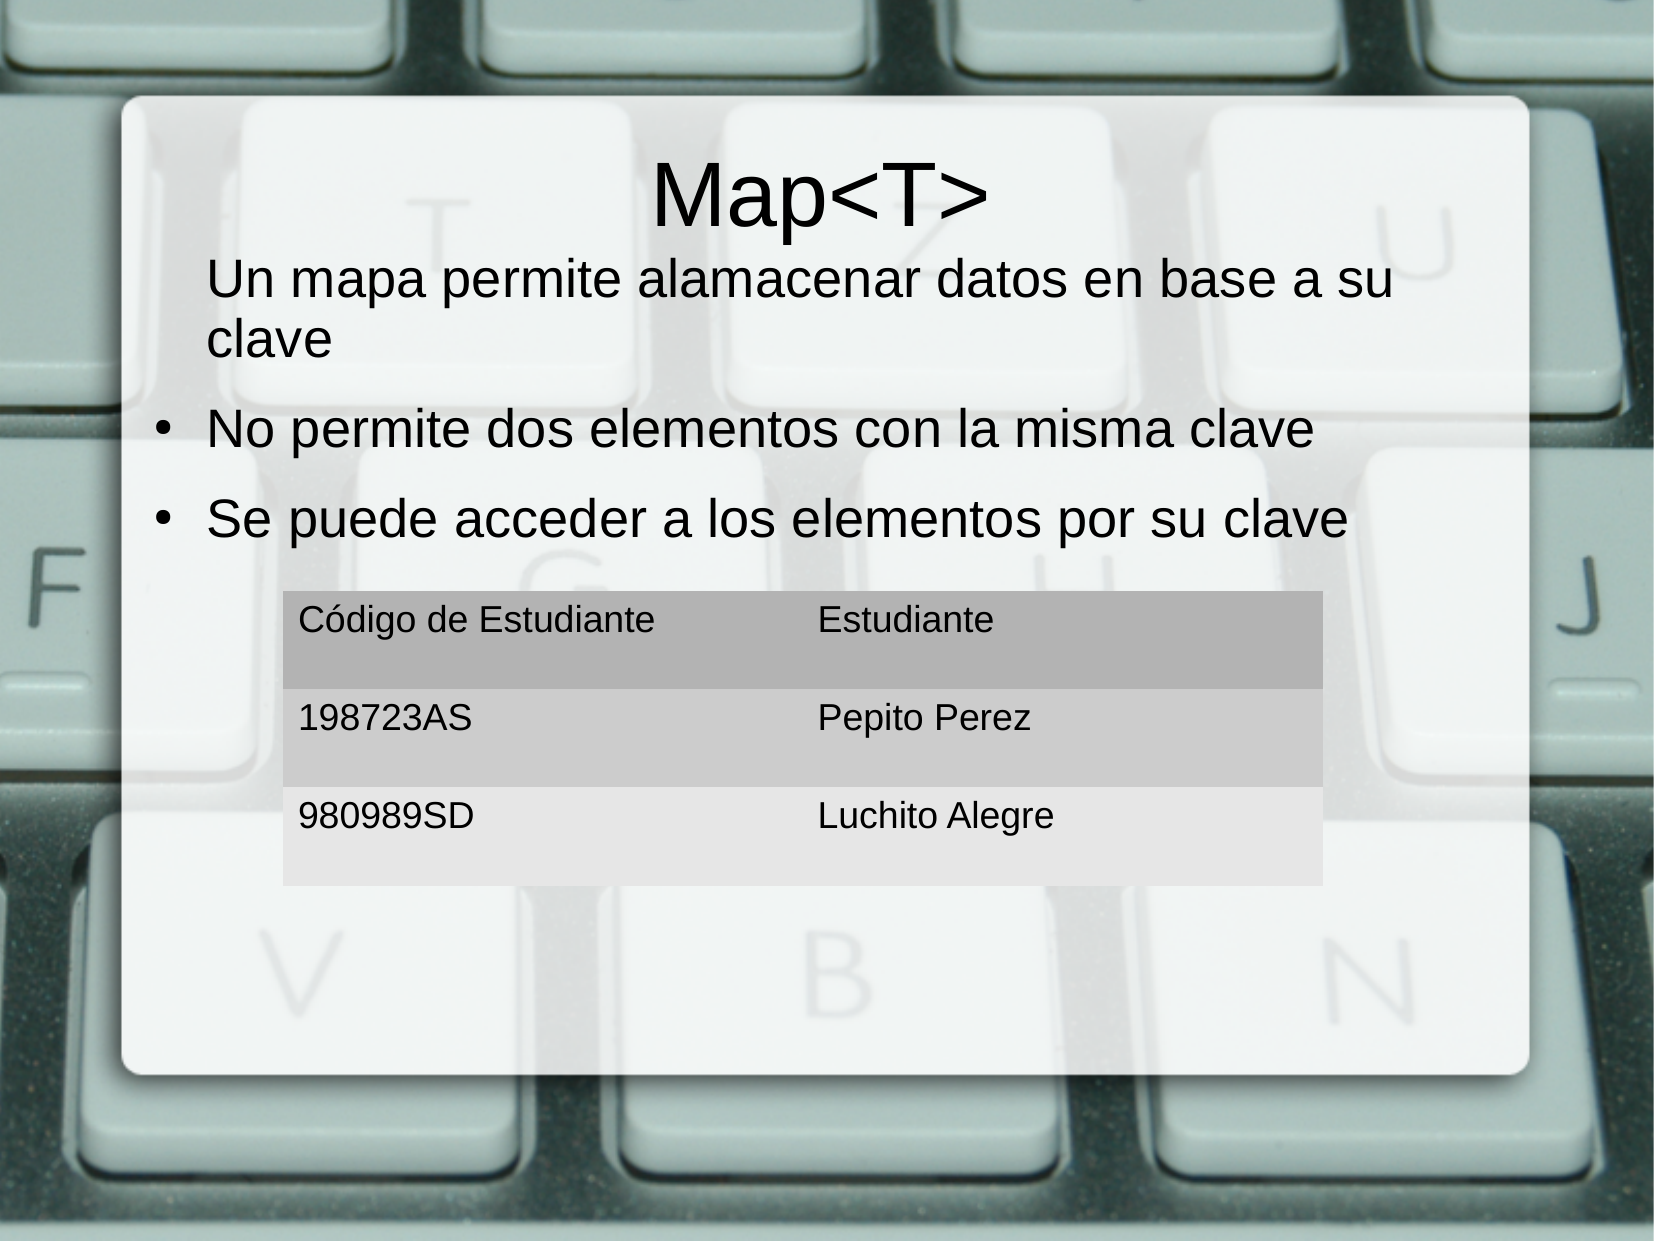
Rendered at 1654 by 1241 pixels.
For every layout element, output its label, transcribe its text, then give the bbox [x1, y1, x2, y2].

table_cell 198723AS [283, 689, 803, 787]
table_cell 980989SD [283, 787, 803, 886]
list Un mapa permite alamacenar datos en base a su clave No permite dos elementos con la misma clave Se puede acceder a los elementos por su clave [135, 248, 1506, 550]
picture [0, 0, 1654, 1241]
title Map<T> [135, 117, 1506, 248]
table_header Código de Estudiante [283, 591, 803, 689]
table_header Estudiante [803, 591, 1323, 689]
table_cell Luchito Alegre [803, 787, 1323, 886]
table_cell Pepito Perez [803, 689, 1323, 787]
